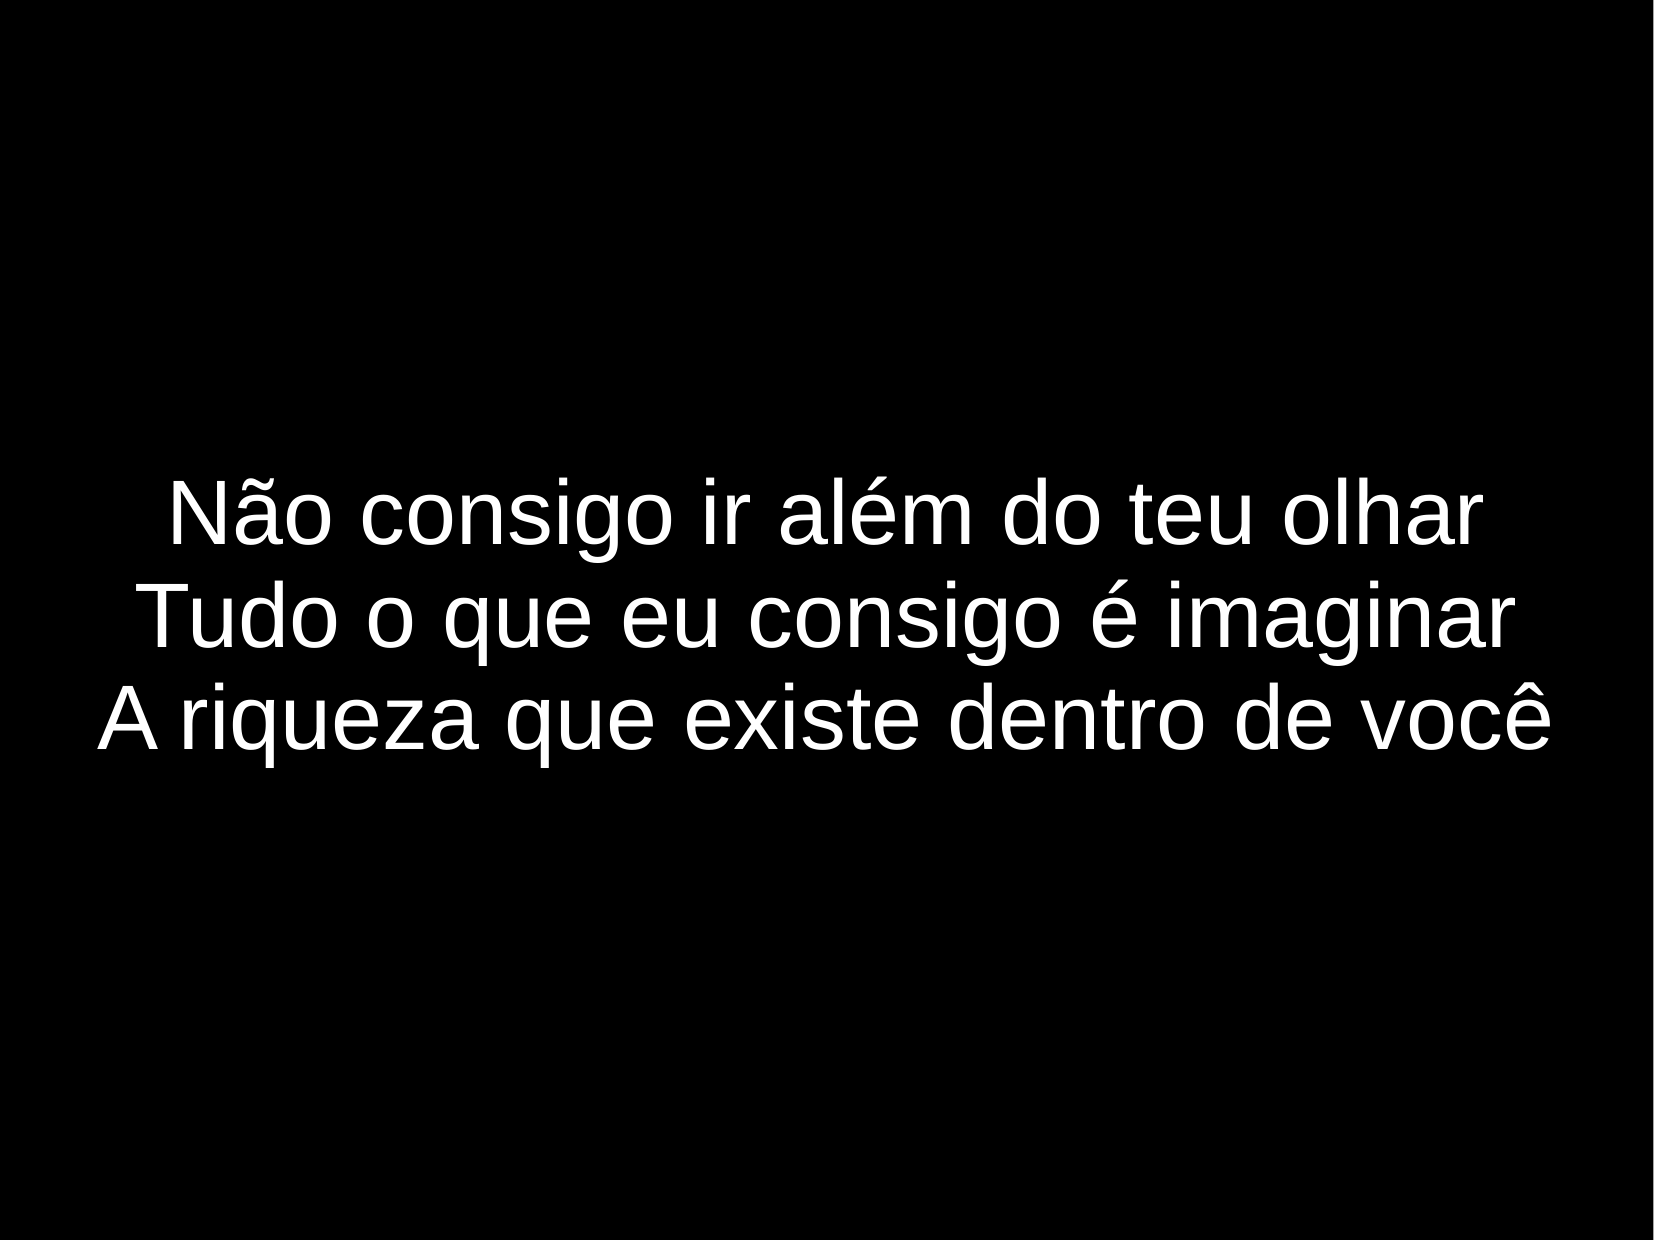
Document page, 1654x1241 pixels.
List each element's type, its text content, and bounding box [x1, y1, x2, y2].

subtitle Não consigo ir além do teu olhar Tudo o que eu consigo é imaginar A riqueza que existe dentro de você [82, 49, 1571, 1182]
